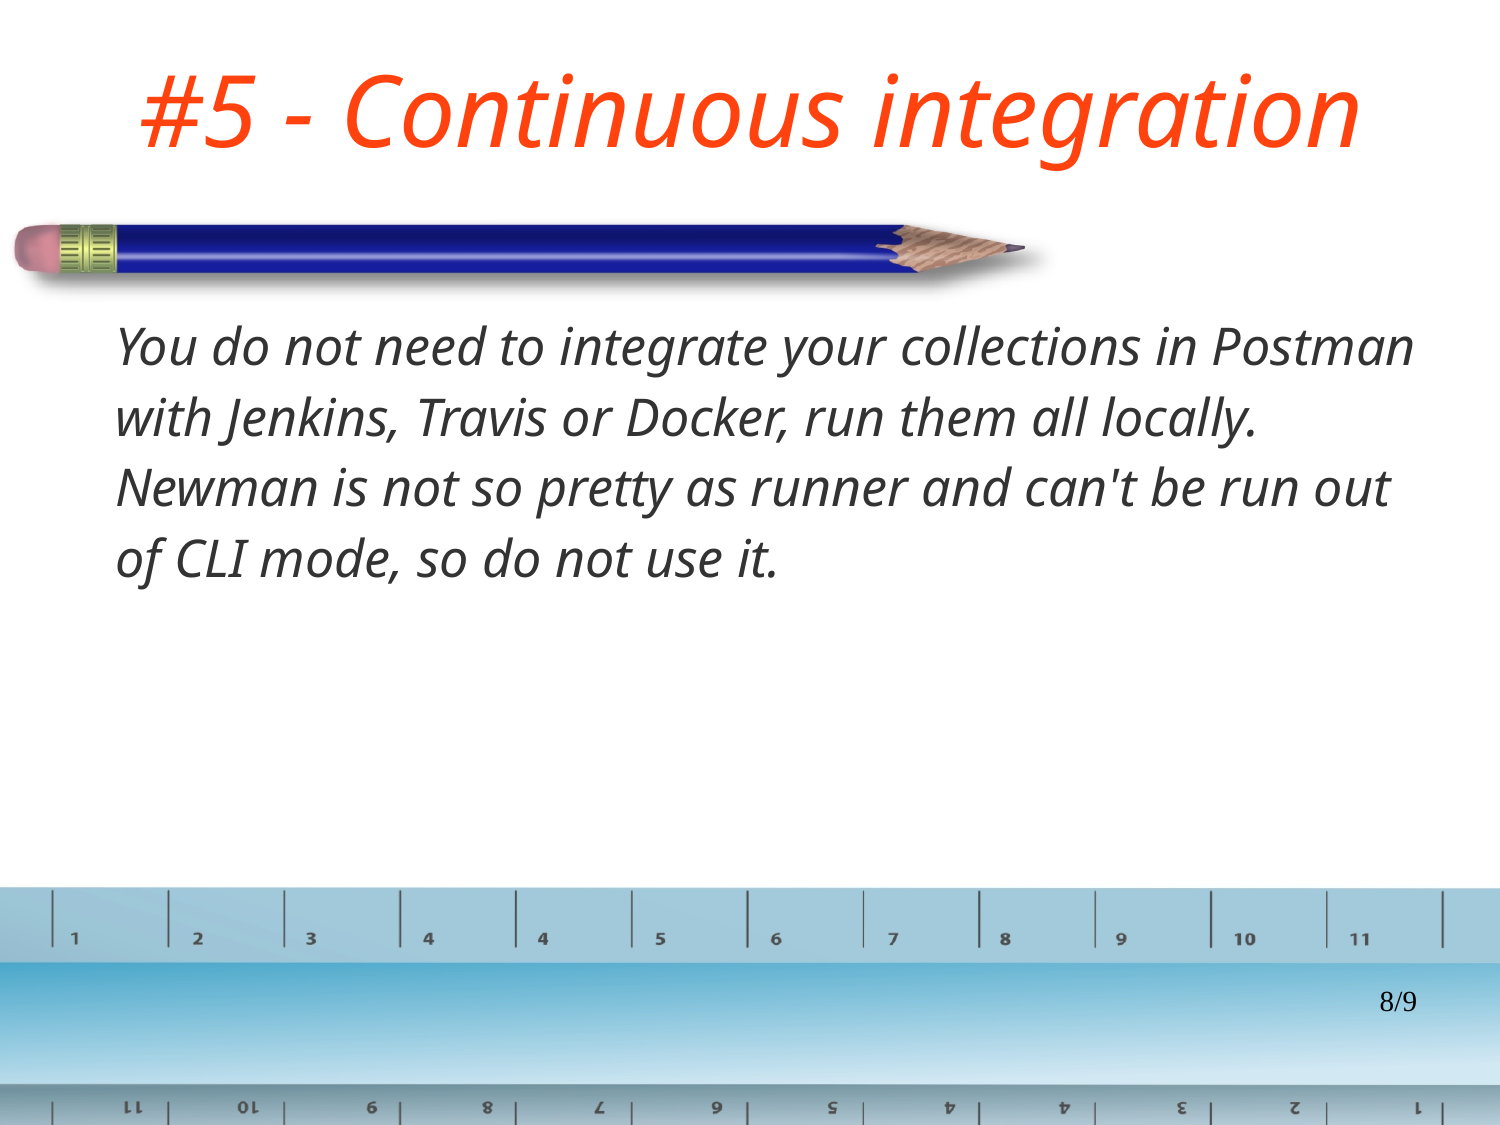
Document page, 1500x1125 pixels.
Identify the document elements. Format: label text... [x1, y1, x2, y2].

title #5 - Continuous integration [59, 0, 1445, 249]
picture [0, 0, 1500, 1125]
title You do not need to integrate your collections in Postman with Jenkins, Travis or Docker, run them all locally. Newman is not so pretty as runner and can't be run out of CLI mode, so do not use it. [100, 302, 1459, 827]
